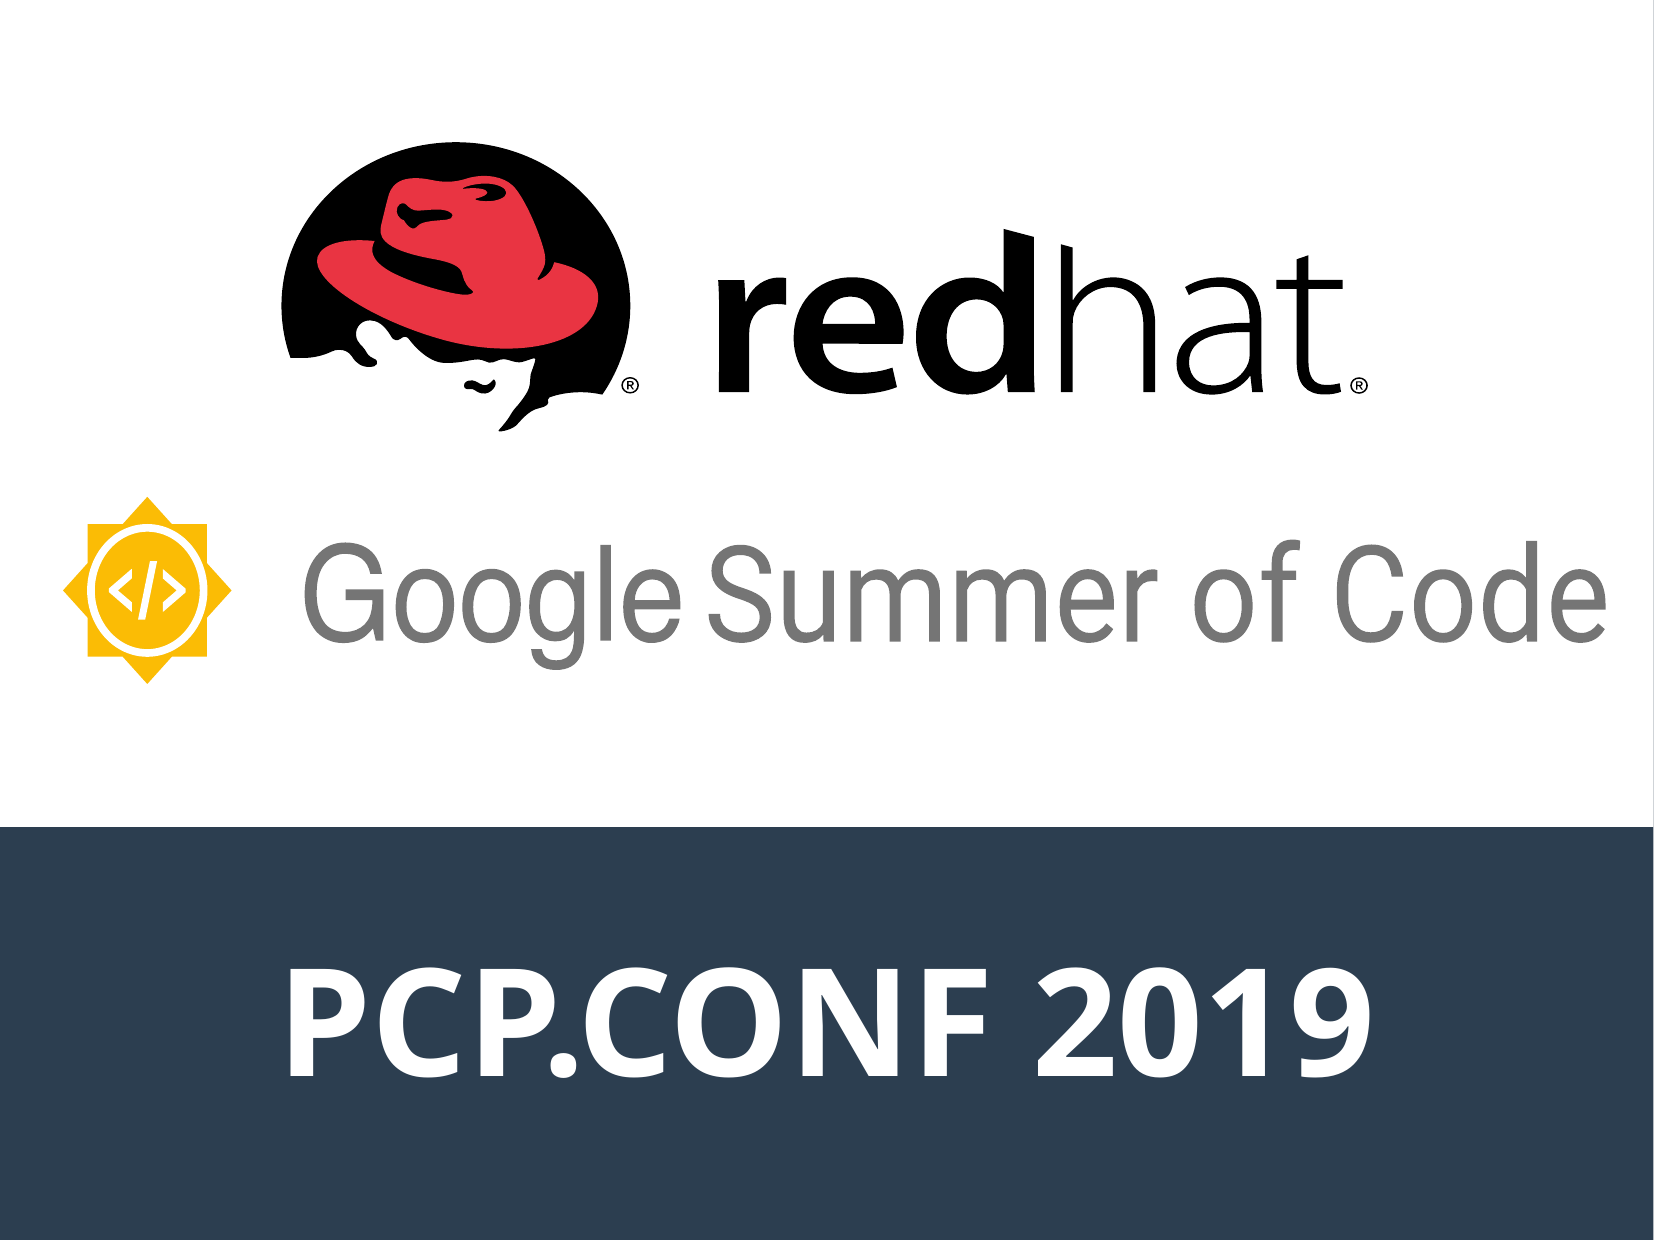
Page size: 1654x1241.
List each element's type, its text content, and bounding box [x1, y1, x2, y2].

picture [271, 134, 1382, 479]
picture [62, 496, 1607, 685]
subtitle PCP.CONF 2019 [59, 856, 1595, 1182]
